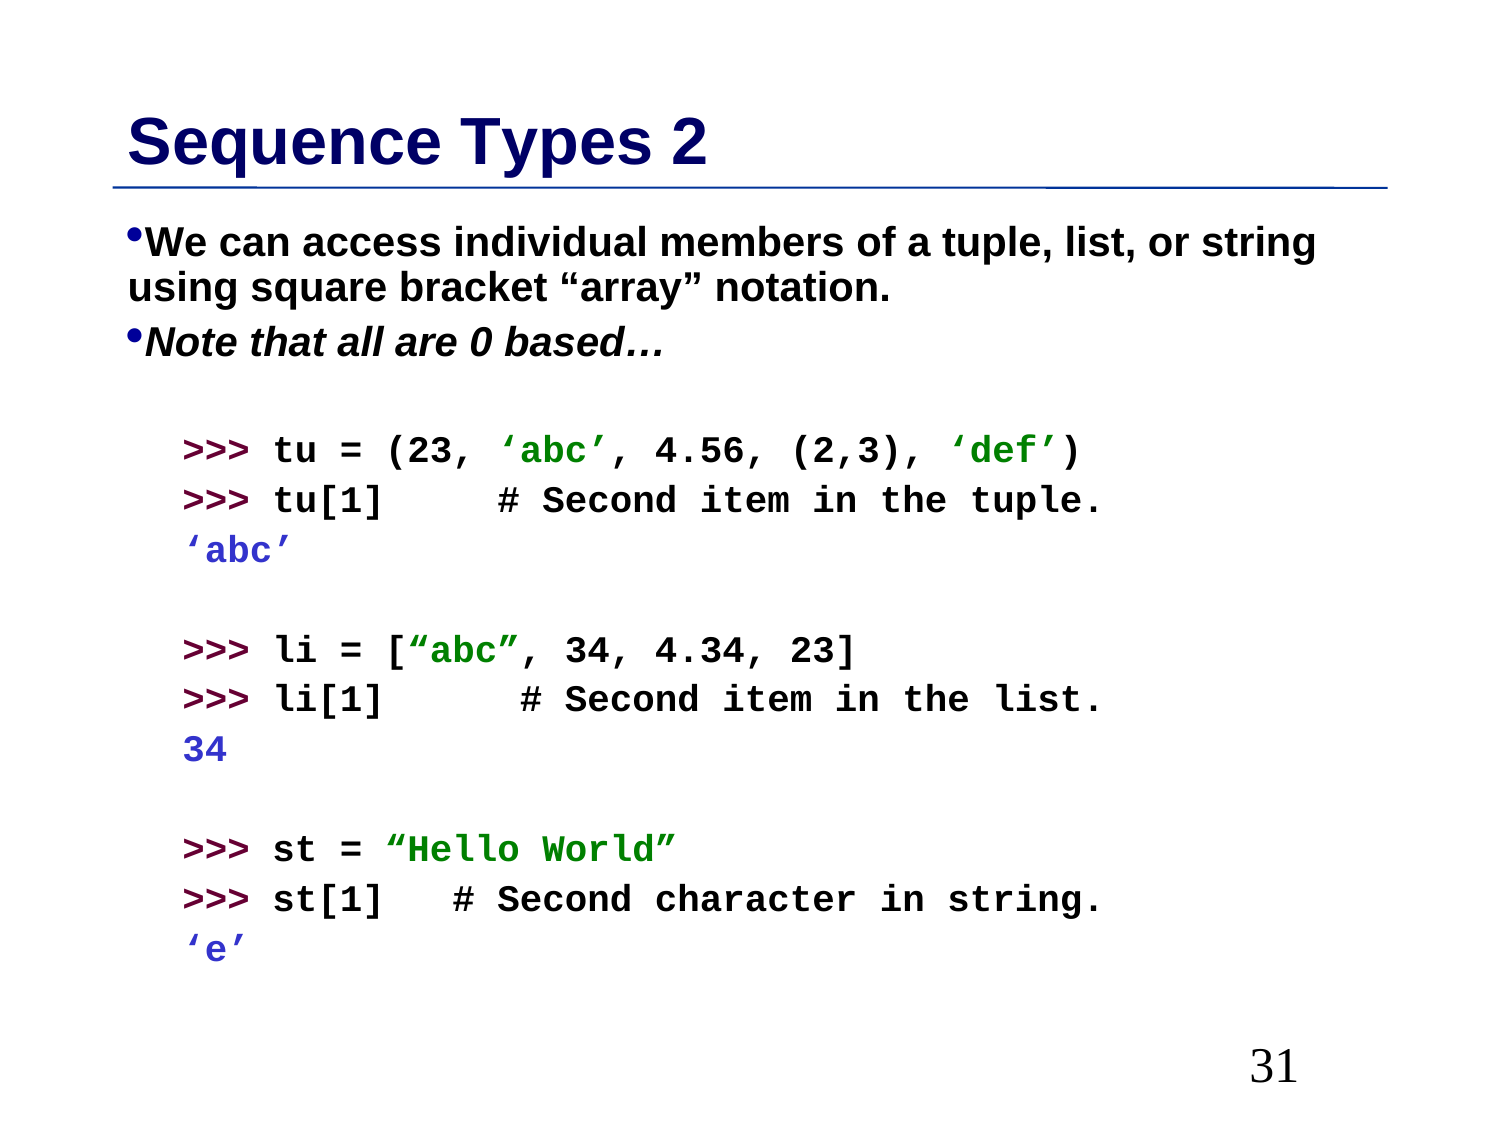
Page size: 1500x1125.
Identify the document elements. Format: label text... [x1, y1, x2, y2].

title Sequence Types 2 [112, 89, 1388, 185]
list We can access individual members of a tuple, list, or string using square bracket “array” notation. Note that all are 0 based… >>> tu = (23, ‘abc’, 4.56, (2,3), ‘def’) >>> tu[1] # Second item in the tuple. ‘abc’ >>> li = [“abc”, 34, 4.34, 23] >>> li[1] # Second item in the list. 34 >>> st = “Hello World” >>> st[1] # Second character in string. ‘e’ [112, 212, 1388, 1013]
text_box [1074, 1013, 1387, 1125]
